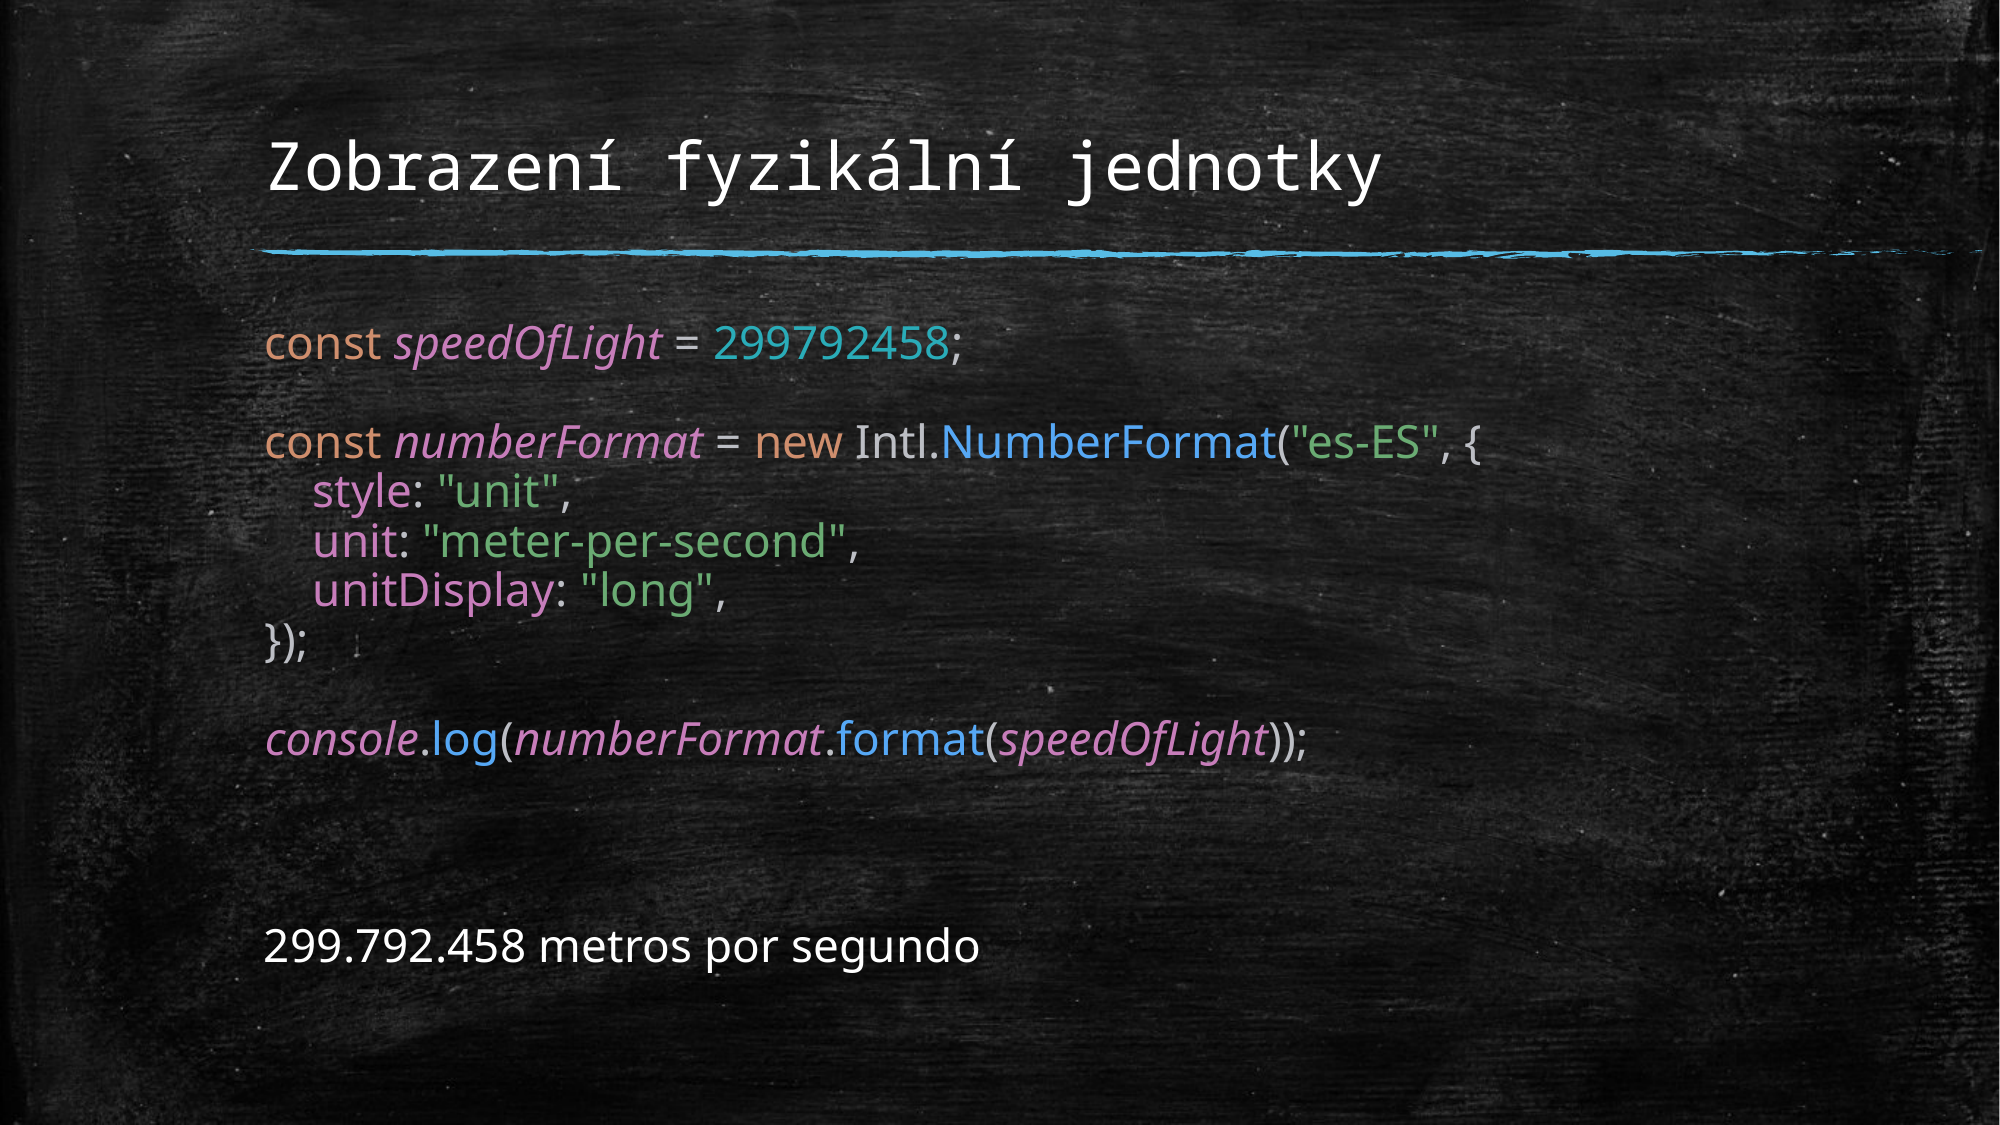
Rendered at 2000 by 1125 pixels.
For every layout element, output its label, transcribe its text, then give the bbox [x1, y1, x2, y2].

list 299.792.458 metros por segundo [248, 915, 1749, 1066]
picture [0, 0, 2000, 1125]
list const speedOfLight = 299792458; const numberFormat = new Intl.NumberFormat("es-ES", { style: "unit", unit: "meter-per-second", unitDisplay: "long", }); console.log(numberFormat.format(speedOfLight)); [249, 312, 1750, 913]
title Zobrazení fyzikální jednotky [249, 45, 1750, 213]
